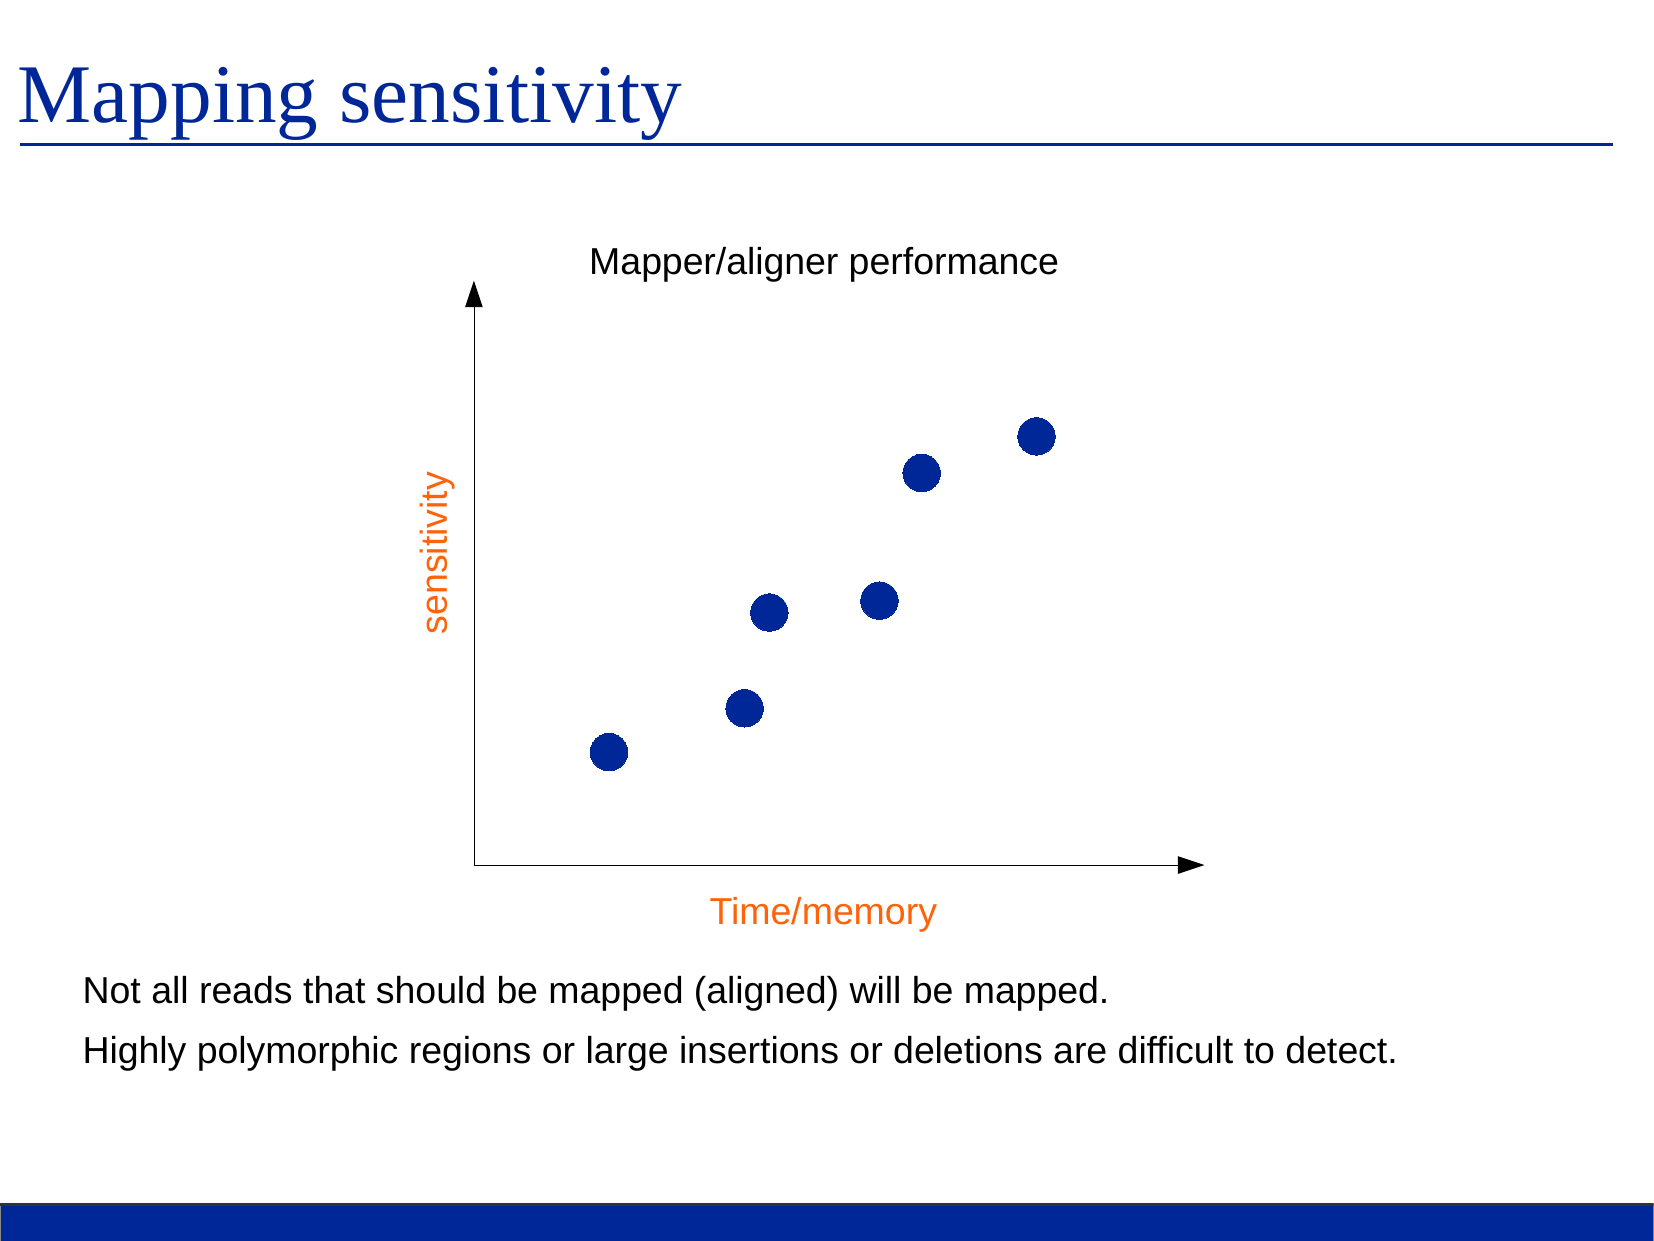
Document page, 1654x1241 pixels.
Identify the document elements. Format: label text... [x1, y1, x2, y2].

title Mapping sensitivity [17, 0, 1589, 198]
list Not all reads that should be mapped (aligned) will be mapped. Highly polymorphic regions or large insertions or deletions are difficult to detect. [82, 969, 1571, 1117]
text_box Time/memory [694, 883, 952, 941]
text_box [1017, 417, 1056, 456]
text_box [860, 581, 899, 620]
text_box [902, 454, 941, 492]
text_box [590, 733, 628, 771]
text_box [725, 689, 764, 728]
text_box [750, 593, 789, 632]
text_box Mapper/aligner performance [574, 233, 1074, 290]
text_box sensitivity [405, 456, 463, 649]
